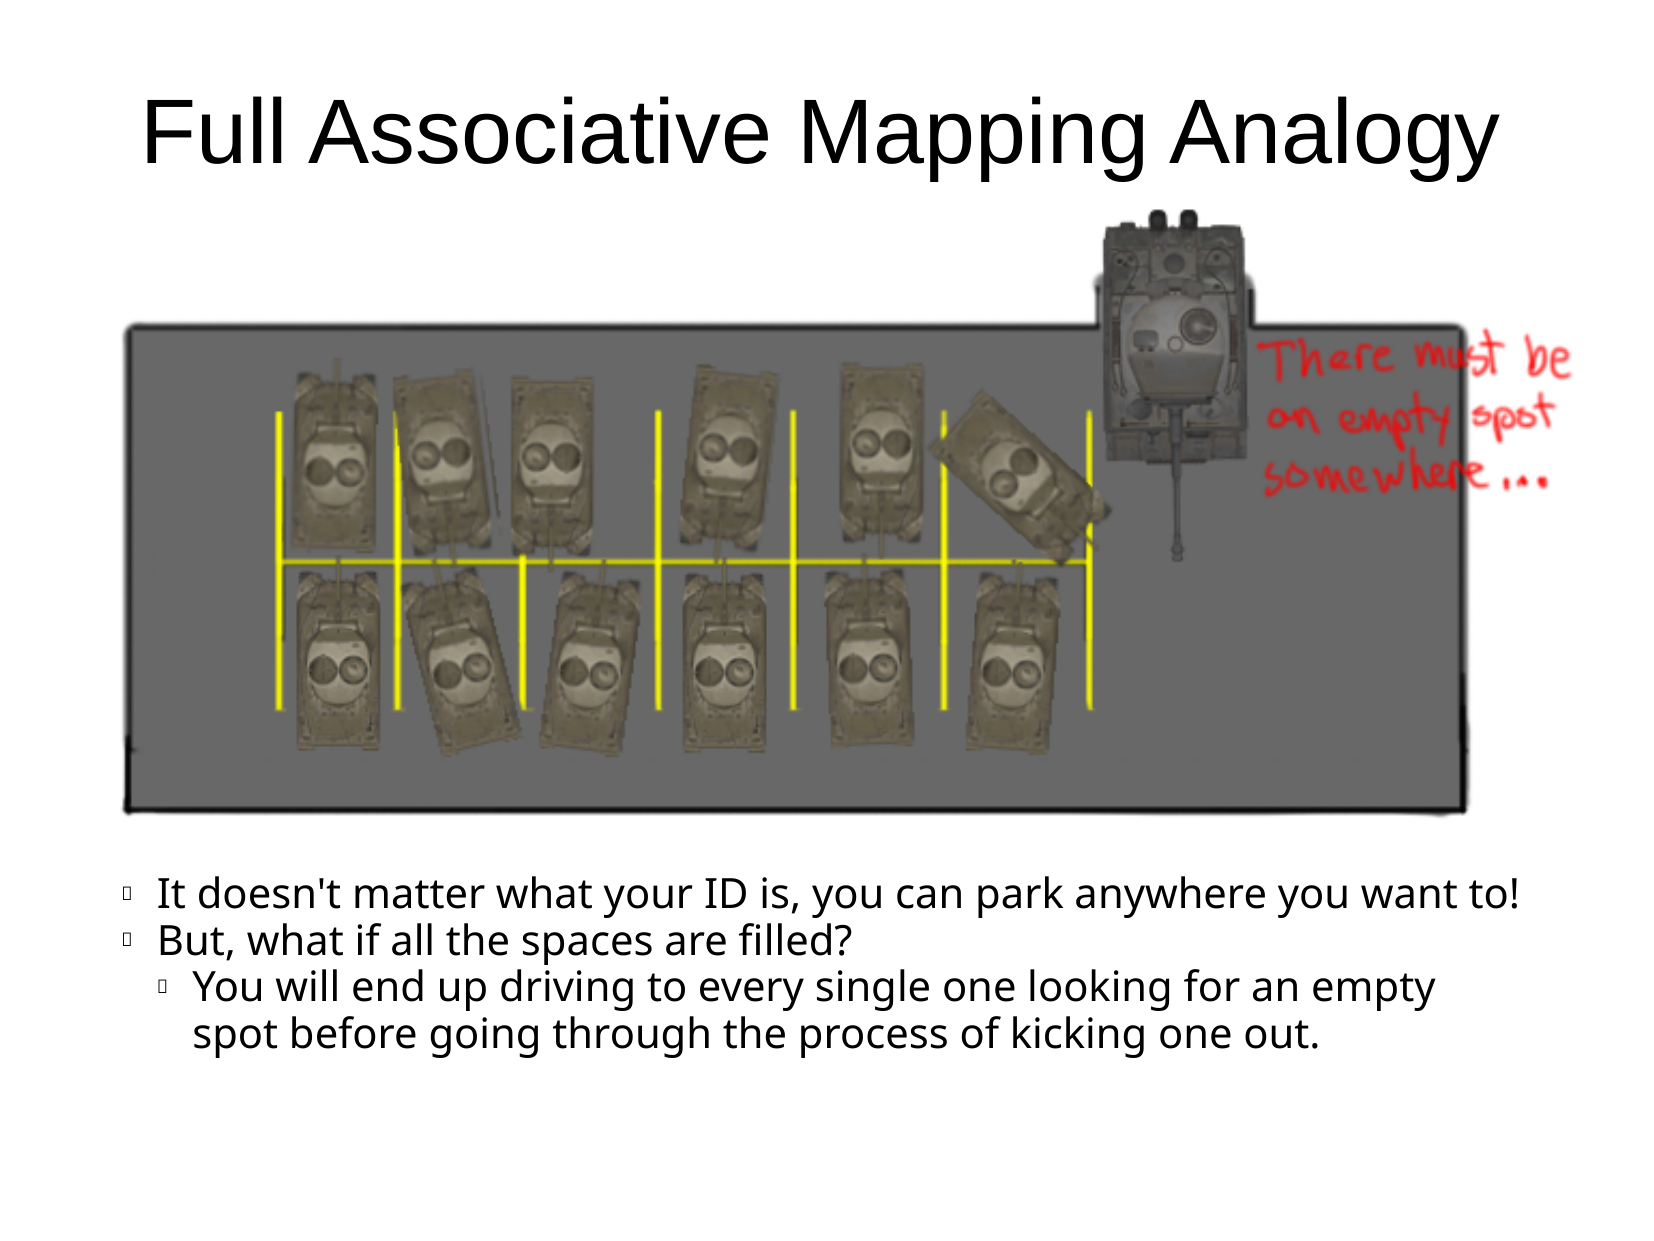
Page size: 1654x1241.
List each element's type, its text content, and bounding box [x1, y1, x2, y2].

text_box It doesn't matter what your ID is, you can park anywhere you want to! But, what if all the spaces are filled? You will end up driving to every single one looking for an empty spot before going through the process of kicking one out. [106, 864, 1547, 1066]
picture [59, 191, 1593, 850]
text_box Full Associative Mapping Analogy [125, 74, 1529, 191]
